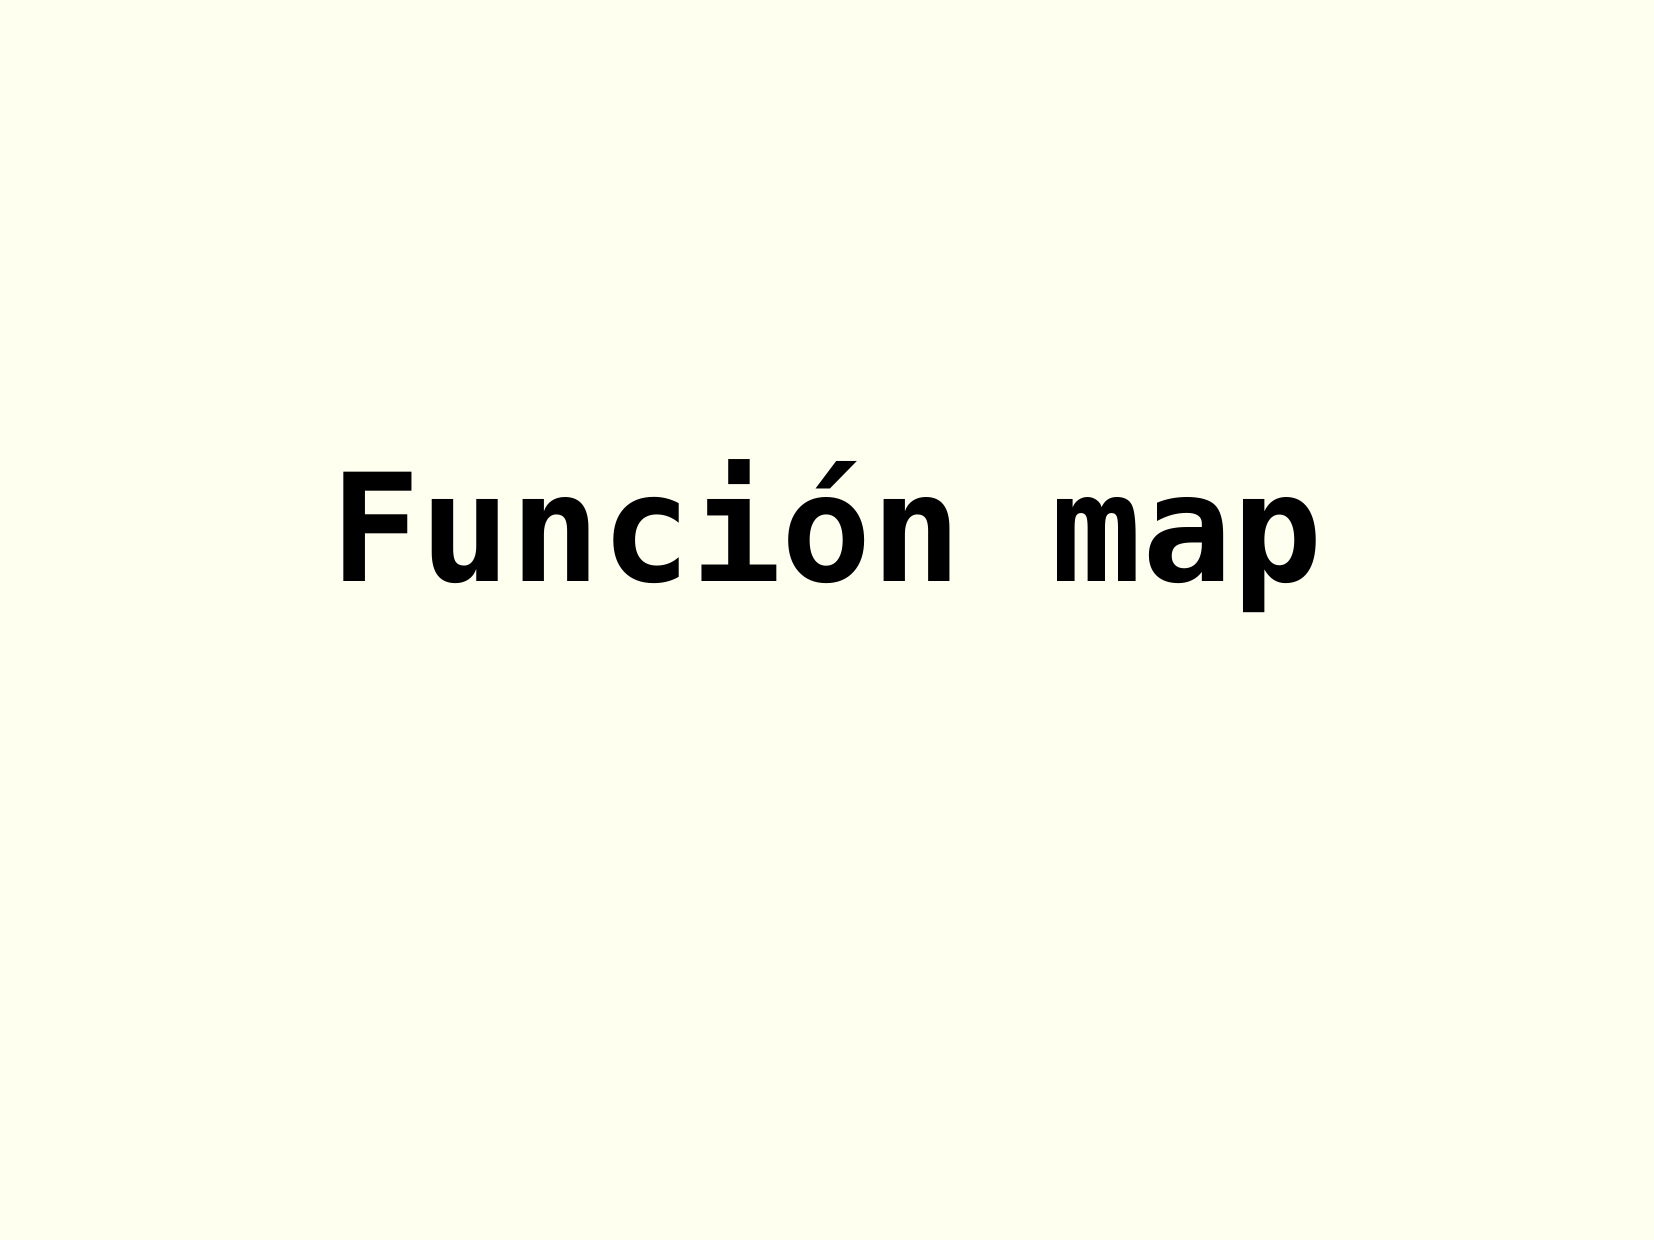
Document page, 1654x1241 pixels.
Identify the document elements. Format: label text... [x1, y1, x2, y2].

subtitle Función map [82, 49, 1571, 1010]
